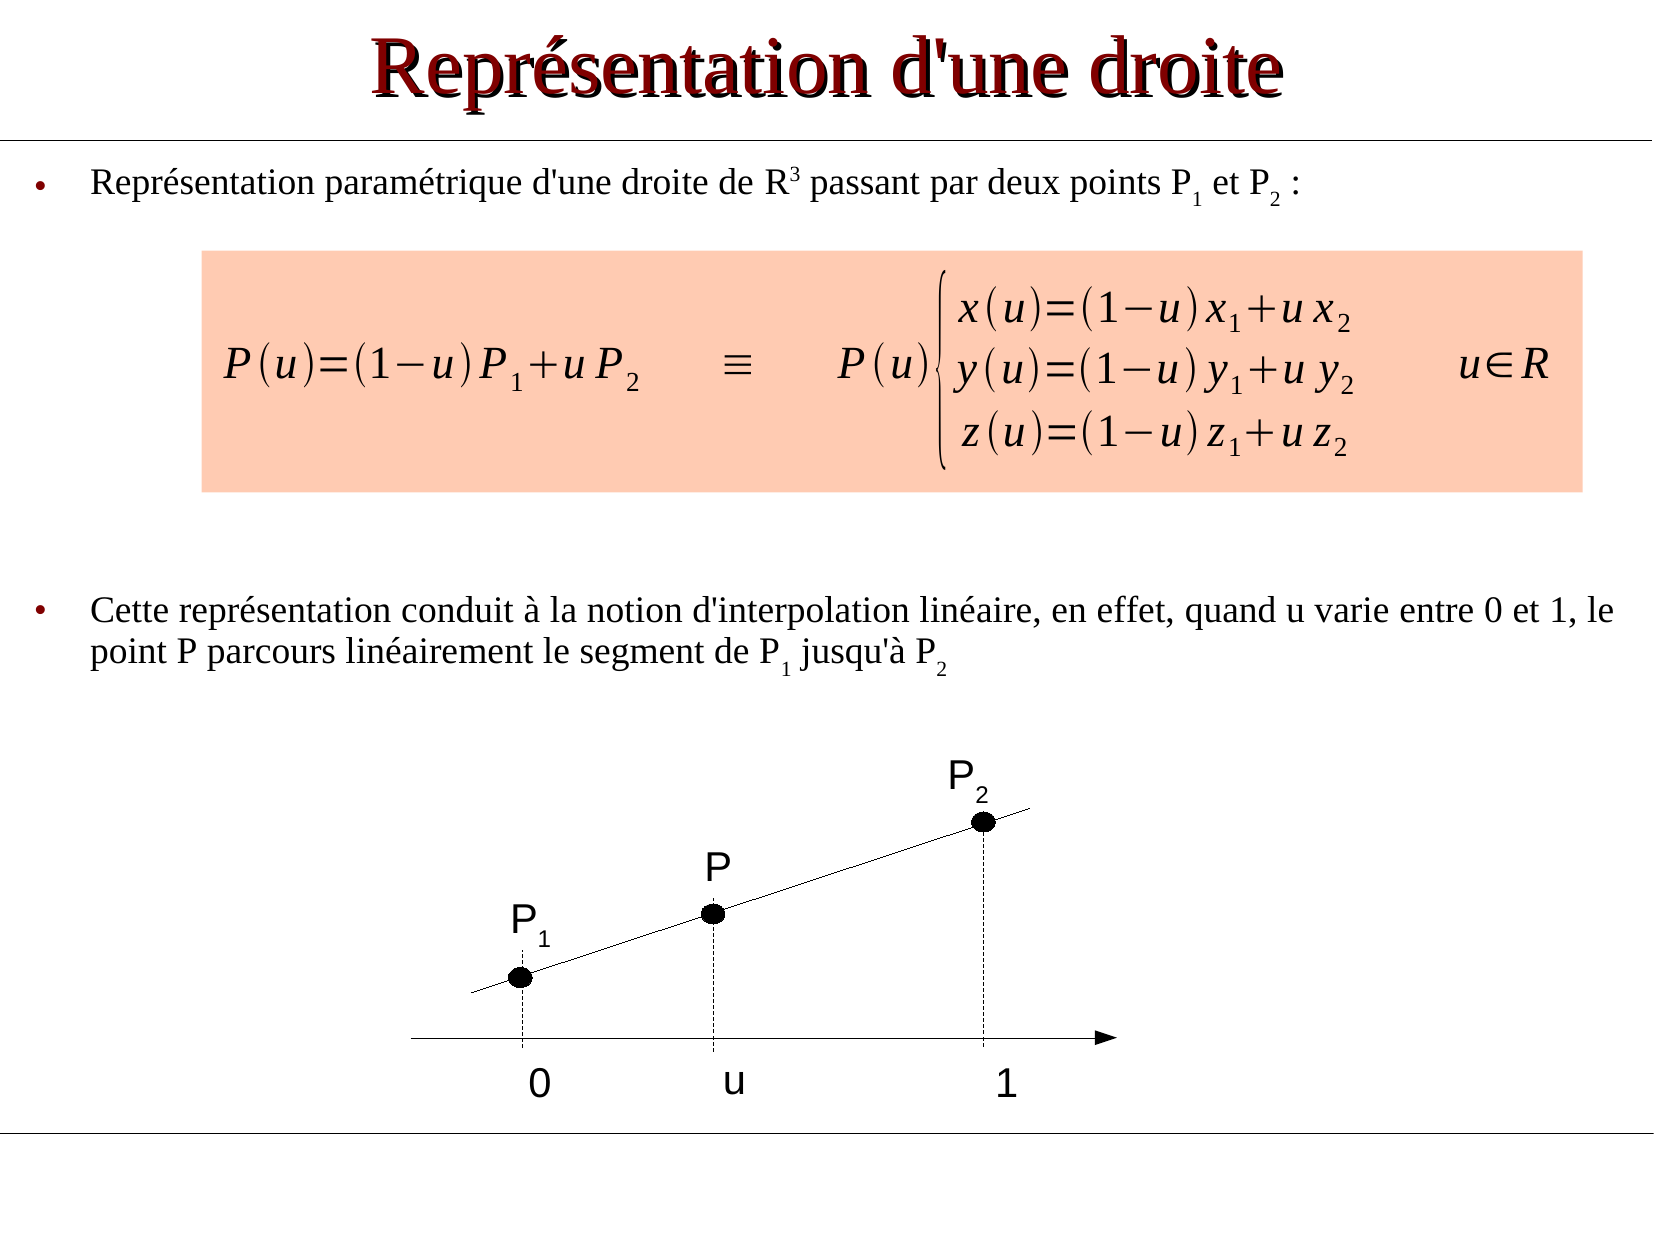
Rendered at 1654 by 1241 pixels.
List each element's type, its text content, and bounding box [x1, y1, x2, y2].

picture [0, 1134, 1654, 1241]
list Représentation paramétrique d'une droite de R3 passant par deux points P1 et P2 : Cette représentation conduit à la notion d'interpolation linéaire, en effet, quand u varie entre 0 et 1, le point P parcours linéairement le segment de P1 jusqu'à P2 [33, 160, 1618, 1103]
text_box P2 [932, 744, 1023, 823]
title Représentation d'une droite [0, 1, 1654, 130]
text_box u [708, 1049, 798, 1118]
text_box [701, 904, 725, 924]
text_box [971, 823, 996, 833]
text_box P [689, 836, 780, 904]
picture [0, 130, 1654, 1133]
chart [213, 266, 1556, 472]
text_box [508, 968, 533, 988]
text_box P1 [495, 888, 585, 968]
text_box 0 [513, 1052, 604, 1121]
text_box 1 [980, 1052, 1070, 1121]
